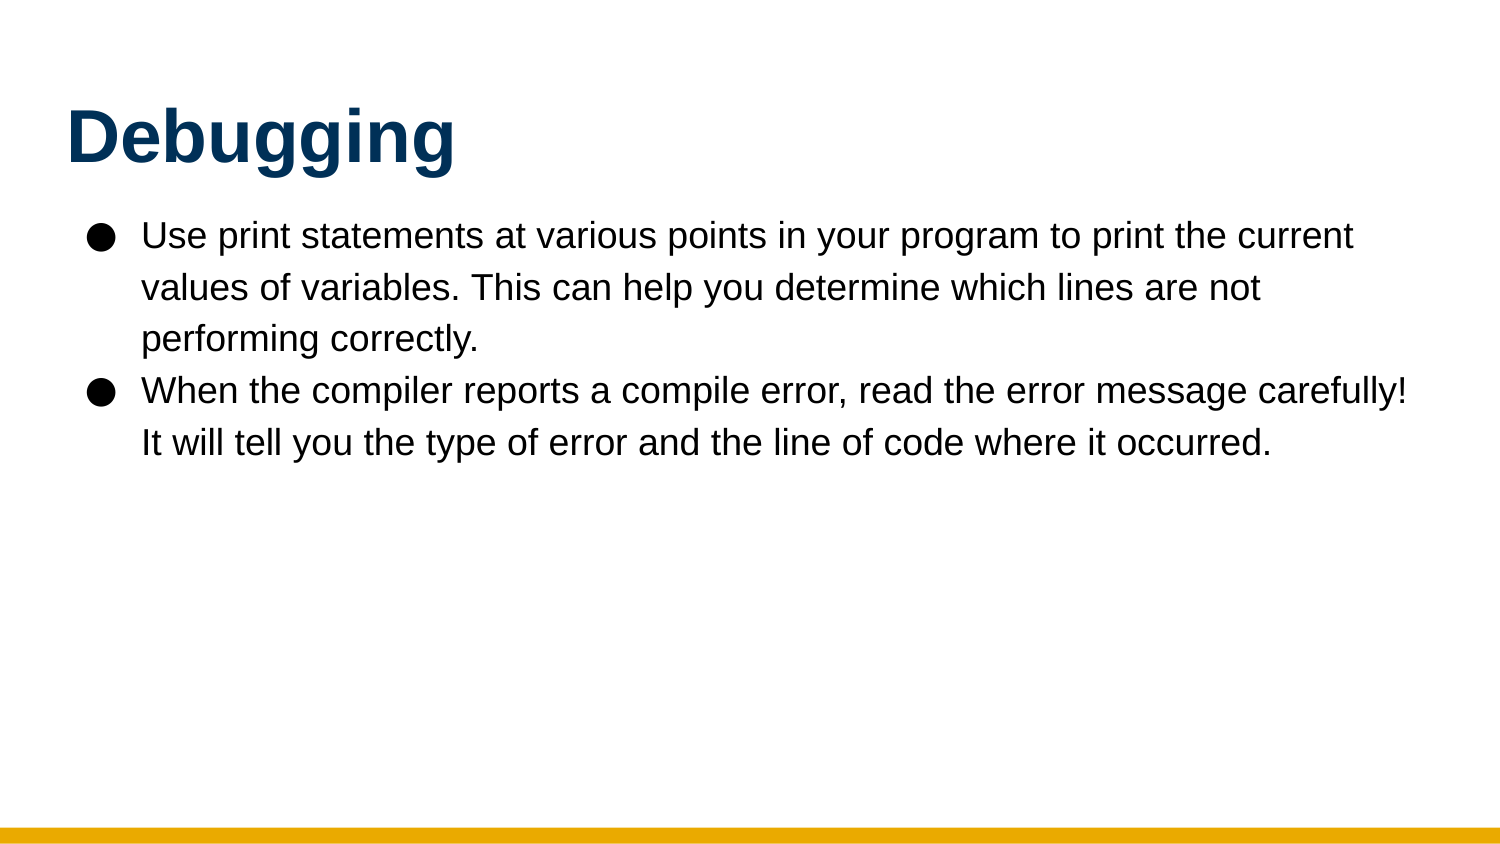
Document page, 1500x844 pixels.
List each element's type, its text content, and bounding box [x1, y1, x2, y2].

text_box Use print statements at various points in your program to print the current values of variables. This can help you determine which lines are not performing correctly. When the compiler reports a compile error, read the error message carefully! It will tell you the type of error and the line of code where it occurred. [51, 189, 1449, 810]
title Debugging [51, 72, 1449, 189]
